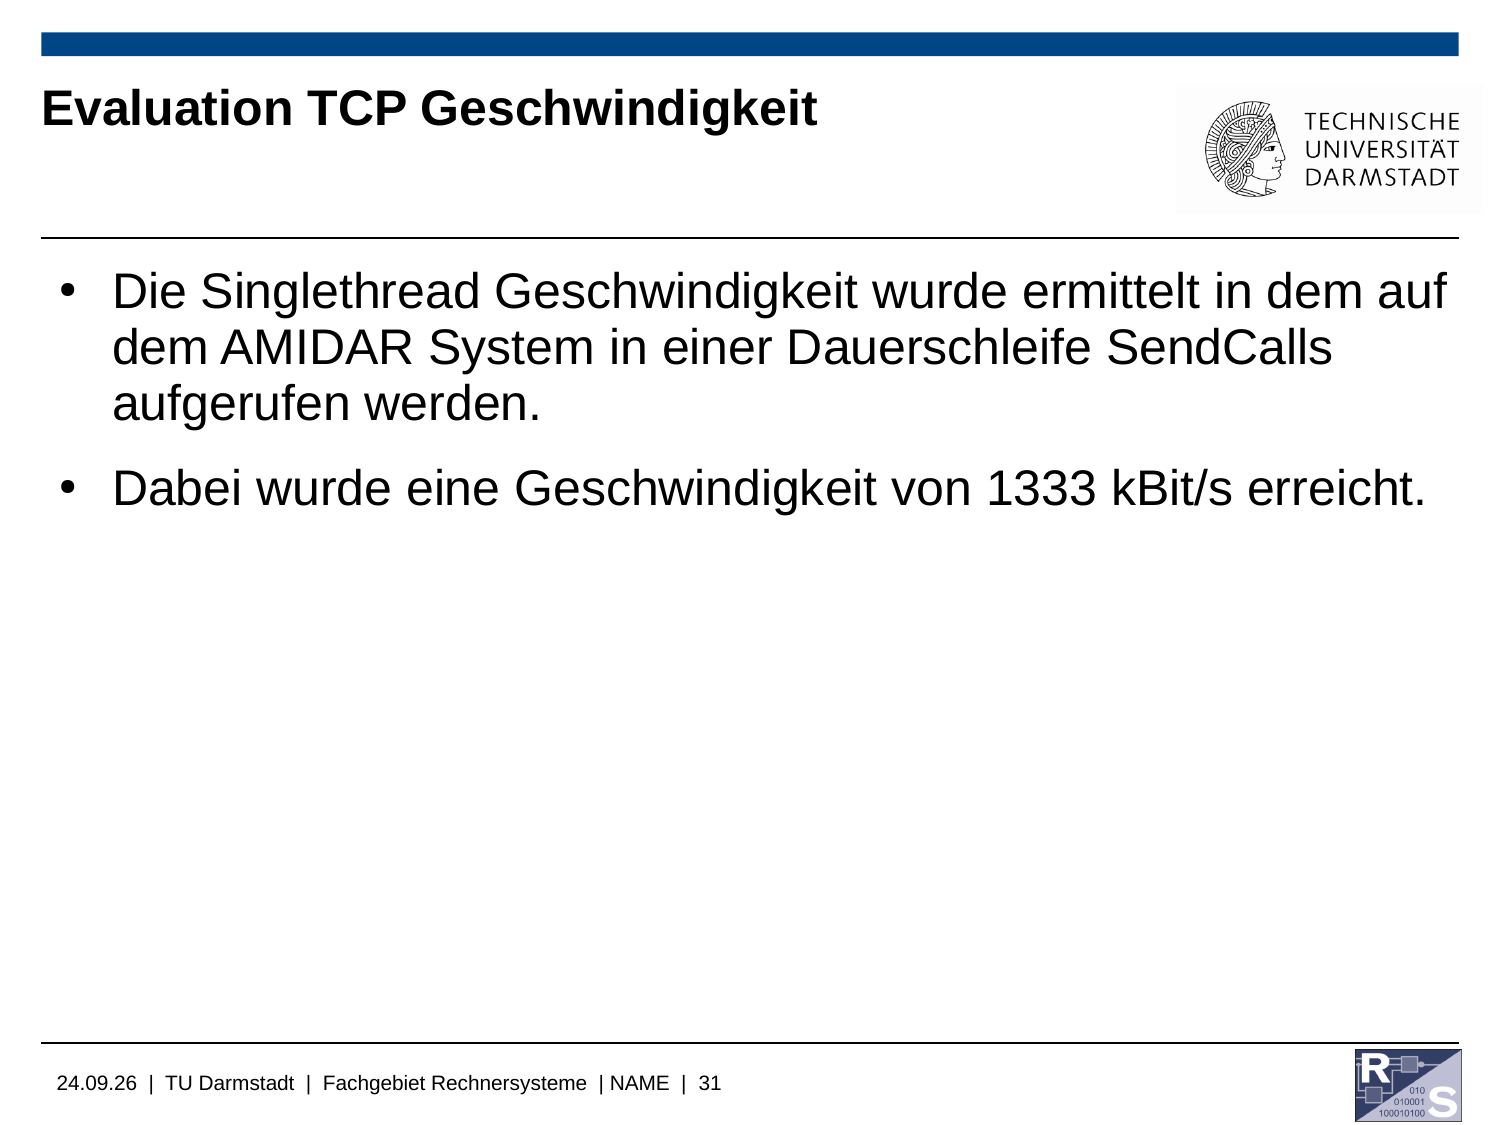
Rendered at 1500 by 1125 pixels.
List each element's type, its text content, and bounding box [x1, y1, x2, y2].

picture [1355, 1049, 1462, 1122]
title Evaluation TCP Geschwindigkeit [41, 32, 1131, 183]
list Die Singlethread Geschwindigkeit wurde ermittelt in dem auf dem AMIDAR System in einer Dauerschleife SendCalls aufgerufen werden. Dabei wurde eine Geschwindigkeit von 1333 kBit/s erreicht. [41, 263, 1455, 1032]
